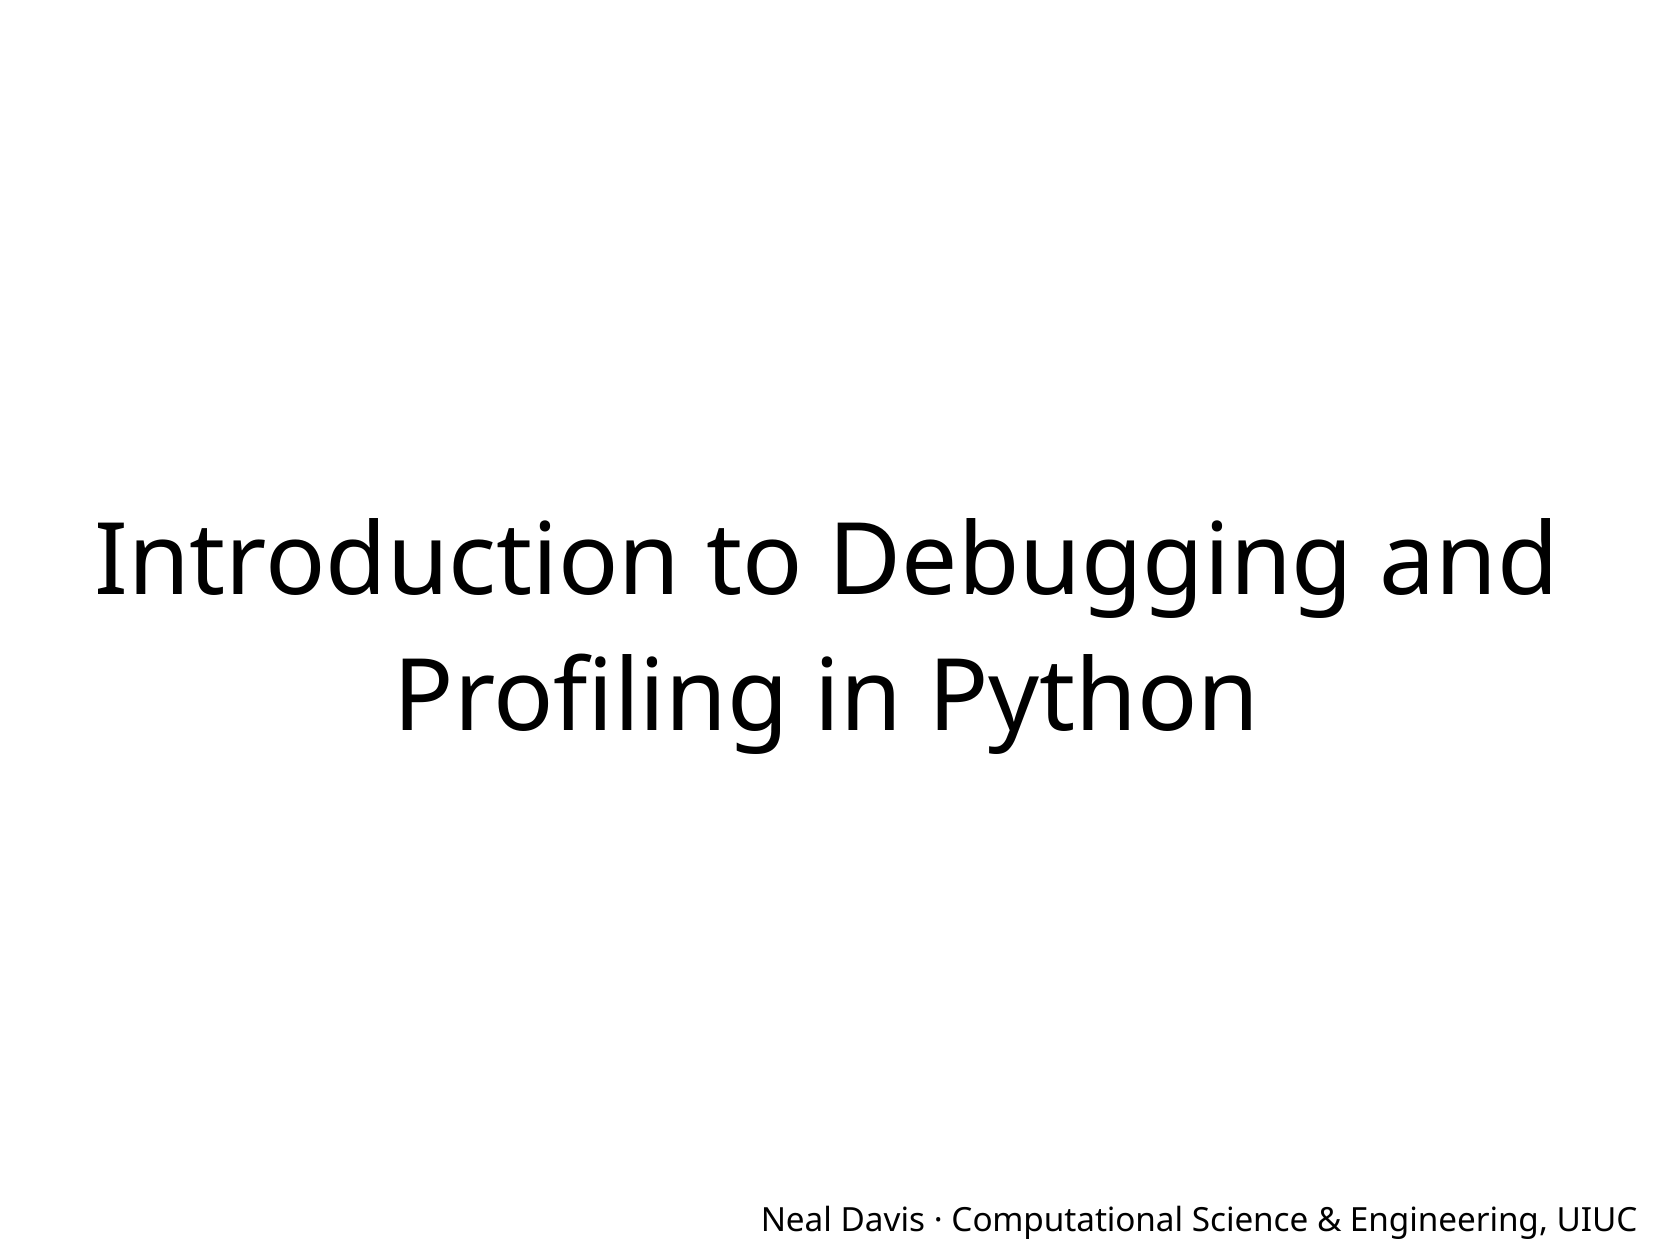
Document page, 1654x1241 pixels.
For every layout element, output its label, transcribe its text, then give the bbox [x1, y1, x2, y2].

text_box Introduction to Debugging and Profiling in Python [0, 480, 1654, 795]
text_box Neal Davis · Computational Science & Engineering, UIUC [0, 1188, 1654, 1241]
